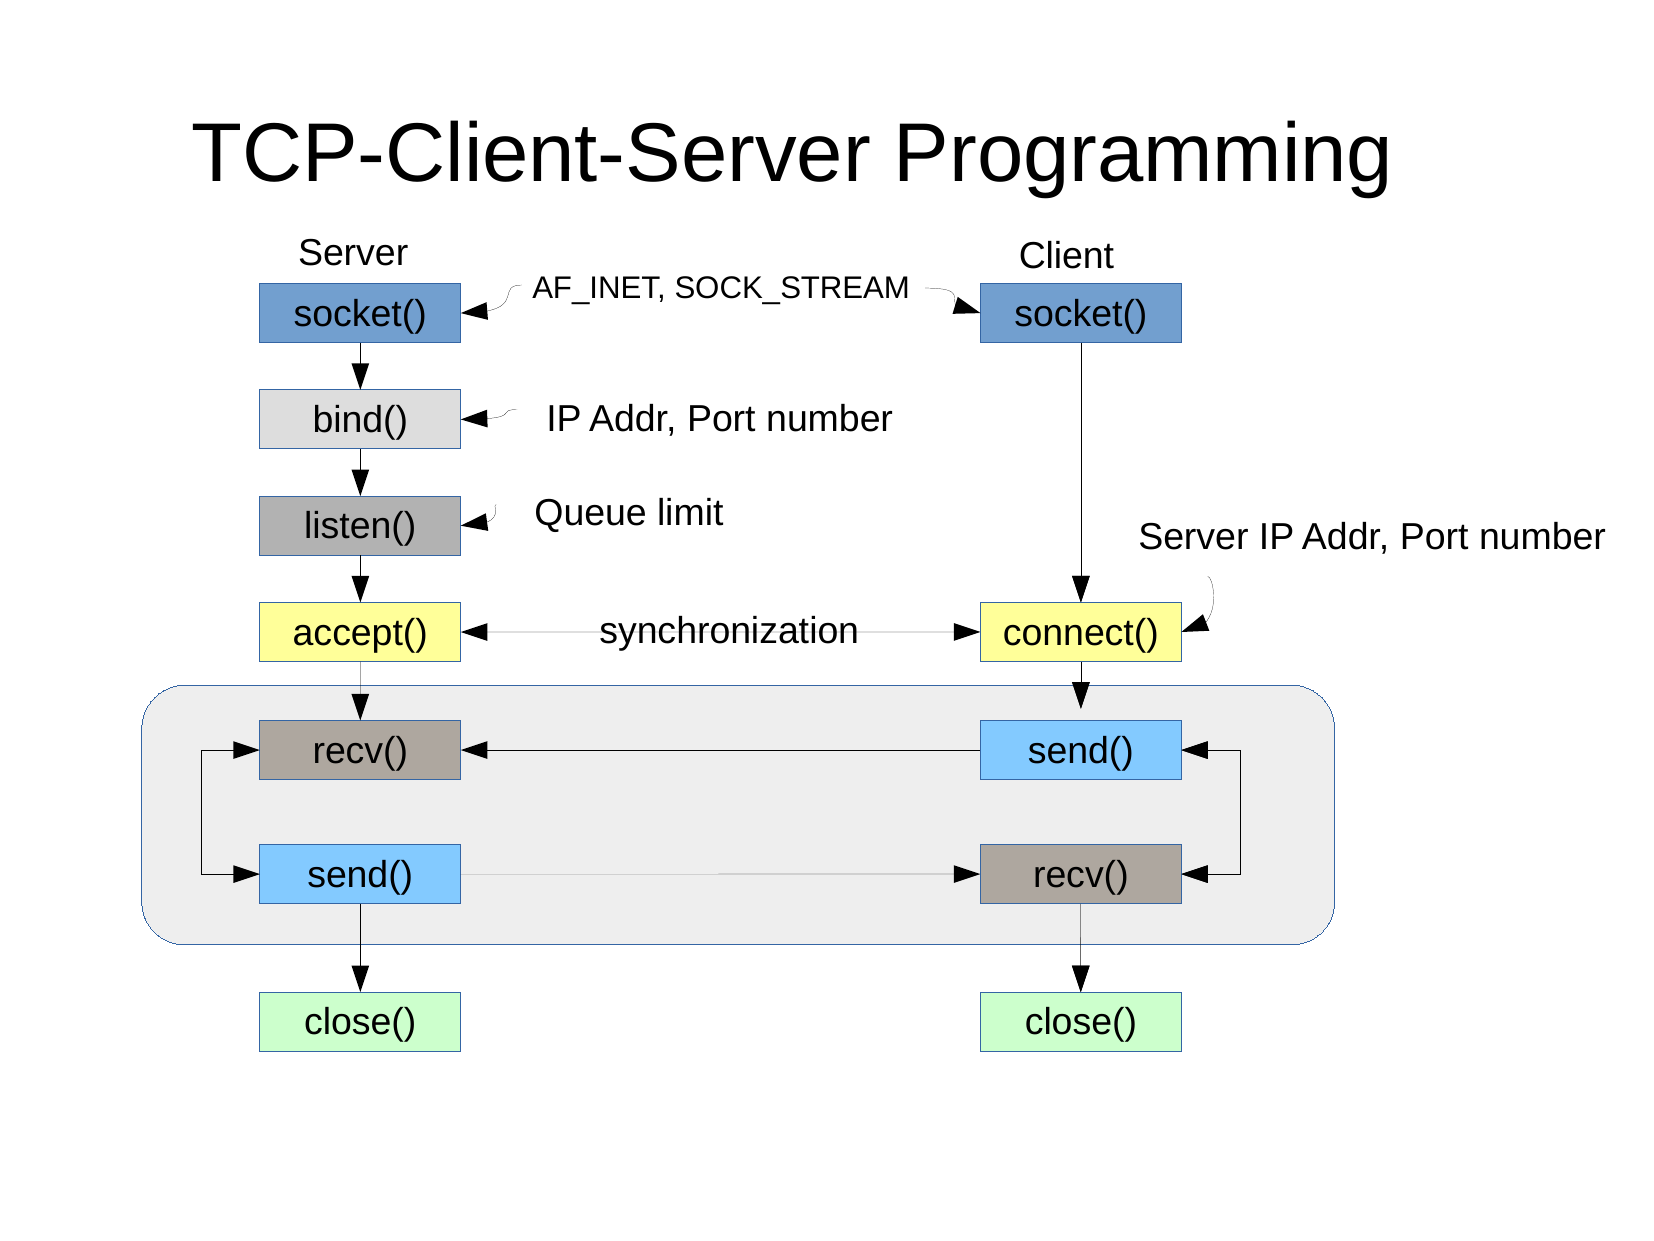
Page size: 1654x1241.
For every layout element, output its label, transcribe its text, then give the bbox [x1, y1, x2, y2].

text_box AF_INET, SOCK_STREAM [517, 263, 925, 314]
text_box [202, 751, 1240, 874]
text_box recv() [259, 720, 461, 780]
text_box TCP-Client-Server Programming [59, 106, 1550, 200]
text_box close() [980, 992, 1182, 1052]
text_box Queue limit [519, 484, 827, 542]
text_box [361, 685, 1335, 945]
text_box listen() [259, 496, 461, 556]
text_box [141, 685, 360, 945]
text_box recv() [980, 844, 1182, 904]
text_box Server [283, 224, 449, 282]
text_box Client [1003, 226, 1217, 284]
text_box socket() [980, 283, 1182, 343]
text_box Server IP Addr, Port number [1123, 507, 1621, 565]
text_box close() [259, 992, 461, 1052]
text_box send() [980, 720, 1182, 780]
text_box accept() [259, 602, 461, 662]
text_box synchronization [584, 602, 875, 660]
text_box connect() [980, 602, 1182, 662]
text_box [361, 875, 1080, 945]
text_box socket() [259, 283, 461, 343]
text_box IP Addr, Port number [531, 389, 908, 447]
text_box bind() [259, 389, 461, 449]
text_box send() [259, 844, 461, 904]
